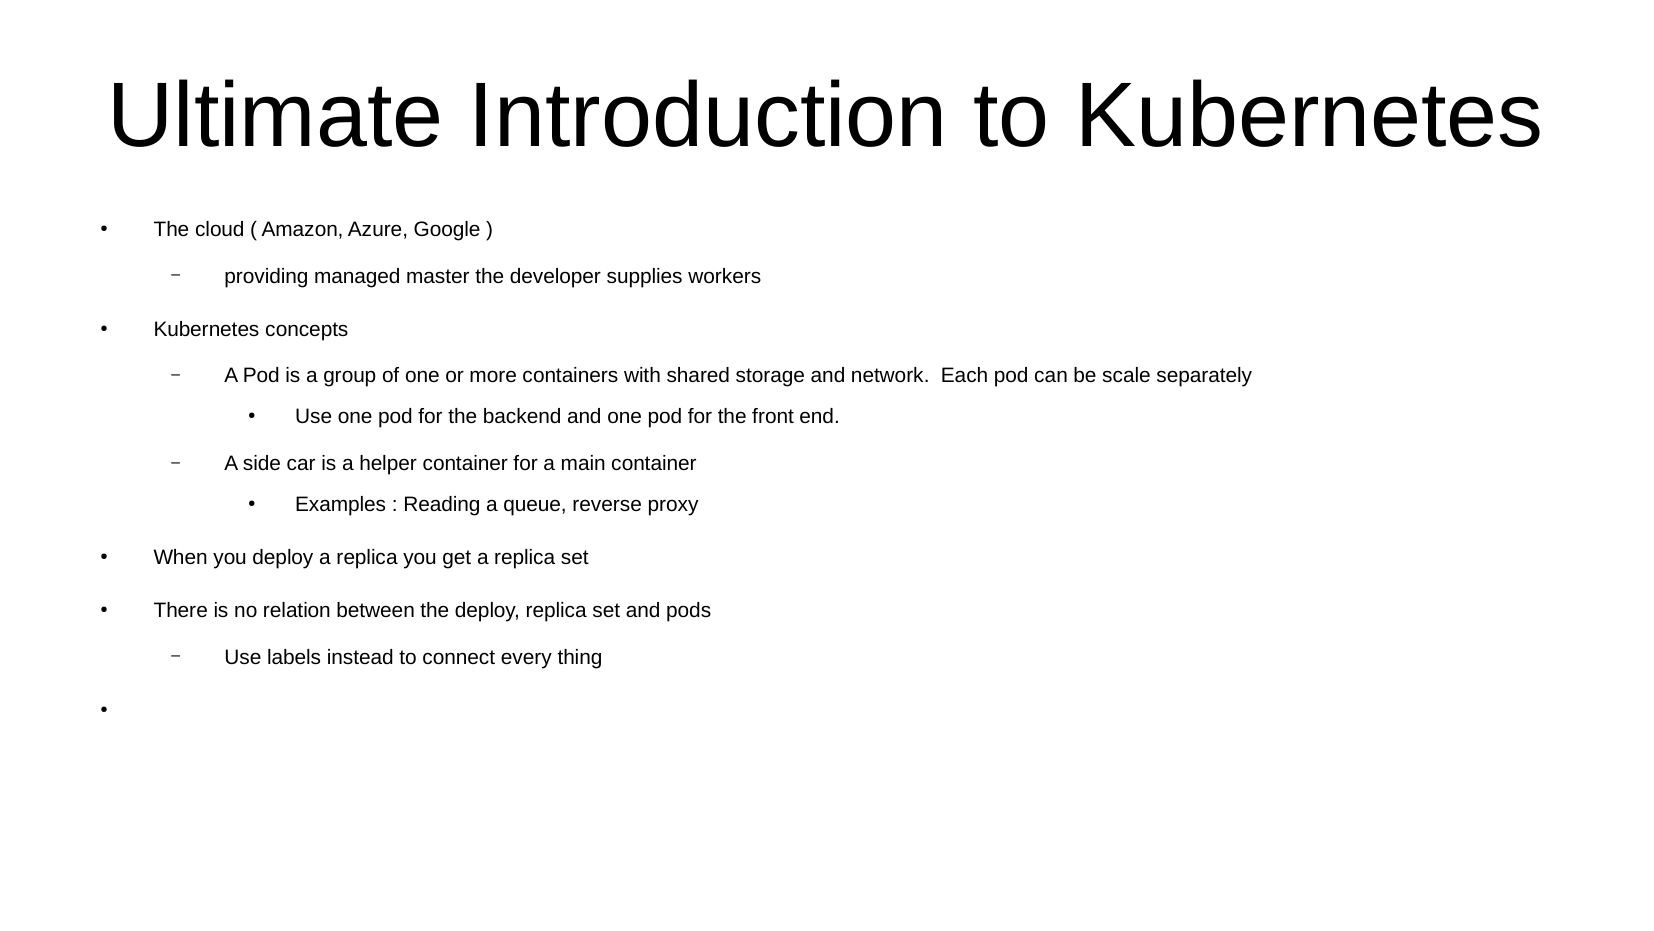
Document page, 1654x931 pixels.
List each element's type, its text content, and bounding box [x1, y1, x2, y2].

list The cloud ( Amazon, Azure, Google ) providing managed master the developer supplies workers Kubernetes concepts A Pod is a group of one or more containers with shared storage and network. Each pod can be scale separately Use one pod for the backend and one pod for the front end. A side car is a helper container for a main container Examples : Reading a queue, reverse proxy When you deploy a replica you get a replica set There is no relation between the deploy, replica set and pods Use labels instead to connect every thing [82, 217, 1636, 901]
title Ultimate Introduction to Kubernetes [82, 37, 1571, 193]
